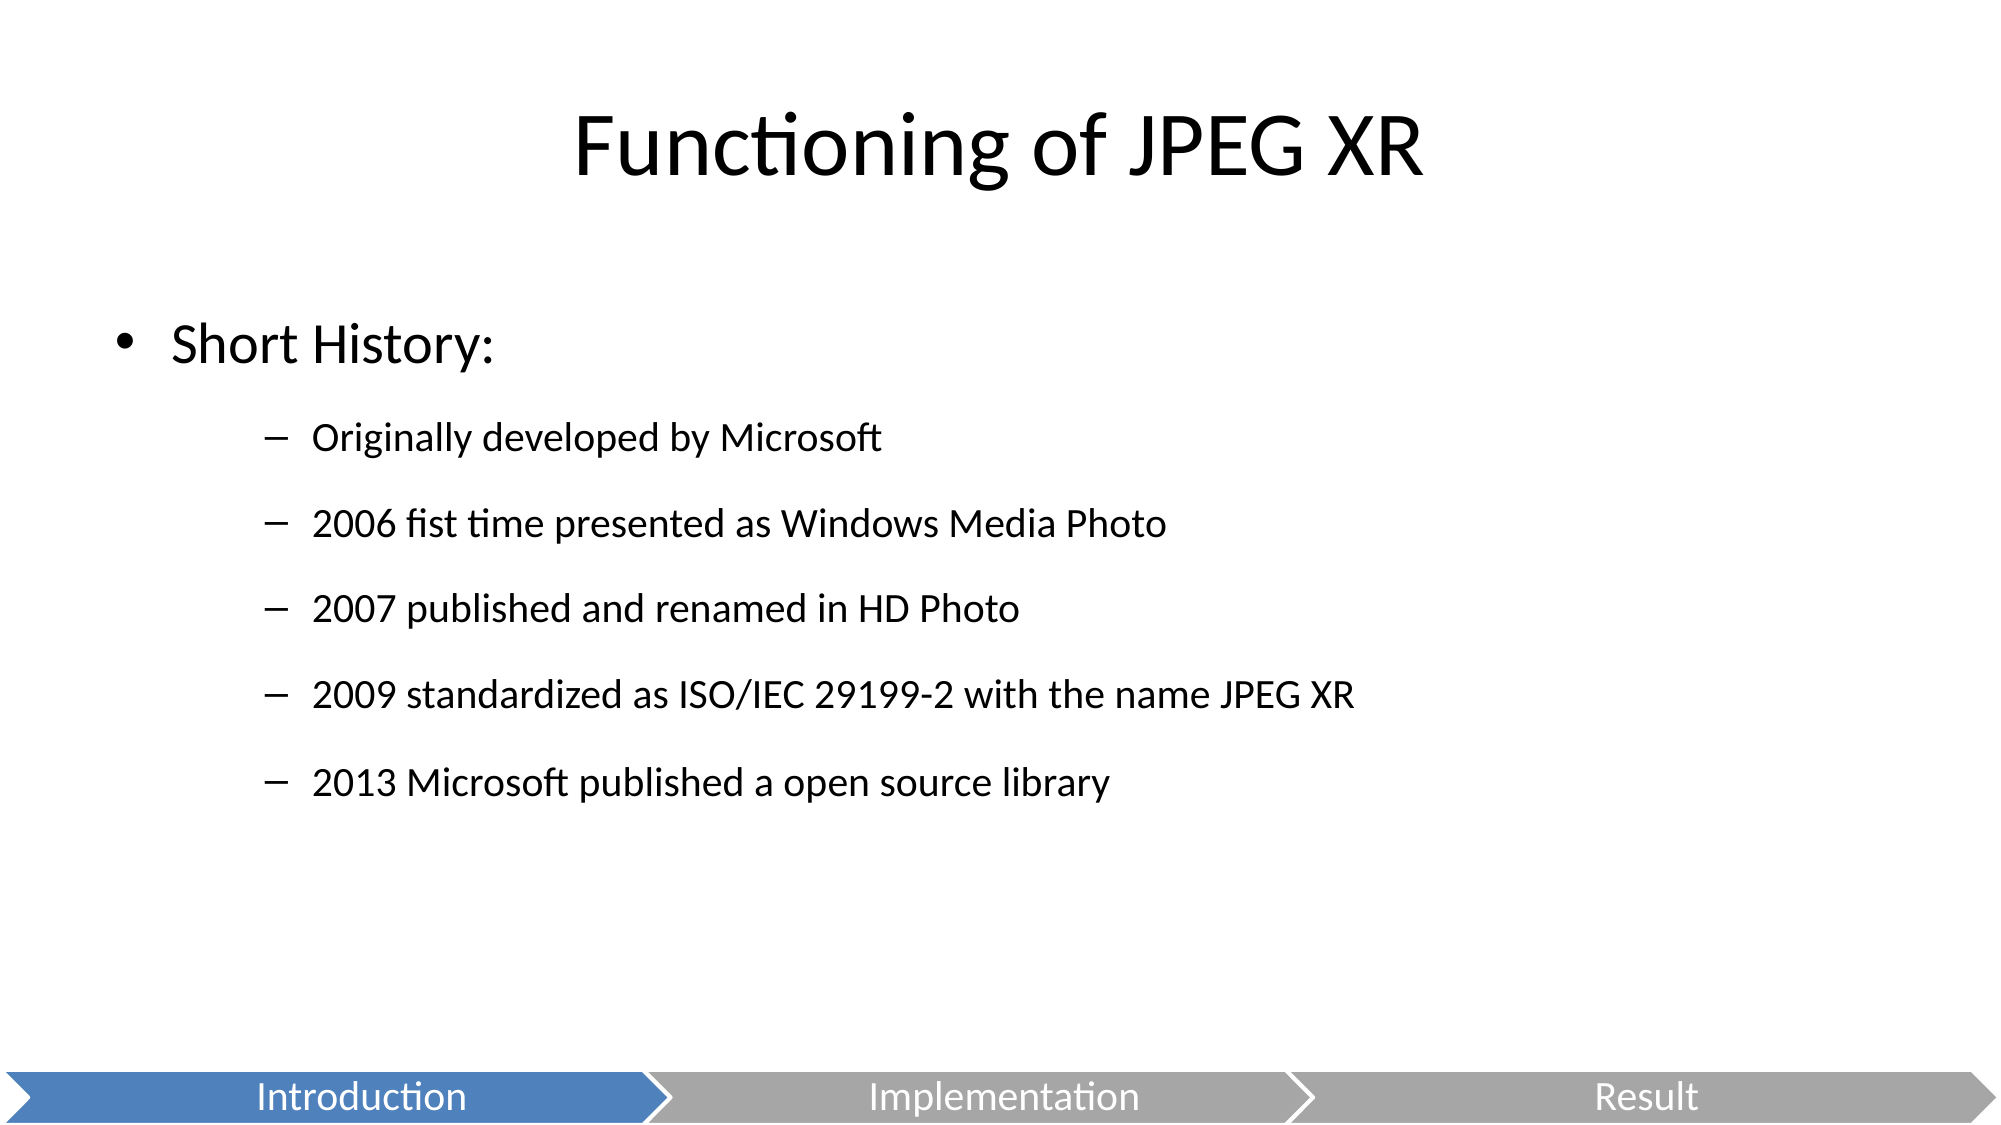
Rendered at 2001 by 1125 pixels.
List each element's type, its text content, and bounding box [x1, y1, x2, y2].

list Short History: Originally developed by Microsoft 2006 fist time presented as Windows Media Photo 2007 published and renamed in HD Photo 2009 standardized as ISO/IEC 29199-2 with the name JPEG XR 2013 Microsoft published a open source library [99, 262, 1900, 1005]
text_box Result [1285, 1069, 2000, 1125]
text_box Implementation [643, 1069, 1312, 1125]
text_box Introduction [0, 1069, 669, 1125]
title Functioning of JPEG XR [99, 45, 1900, 233]
